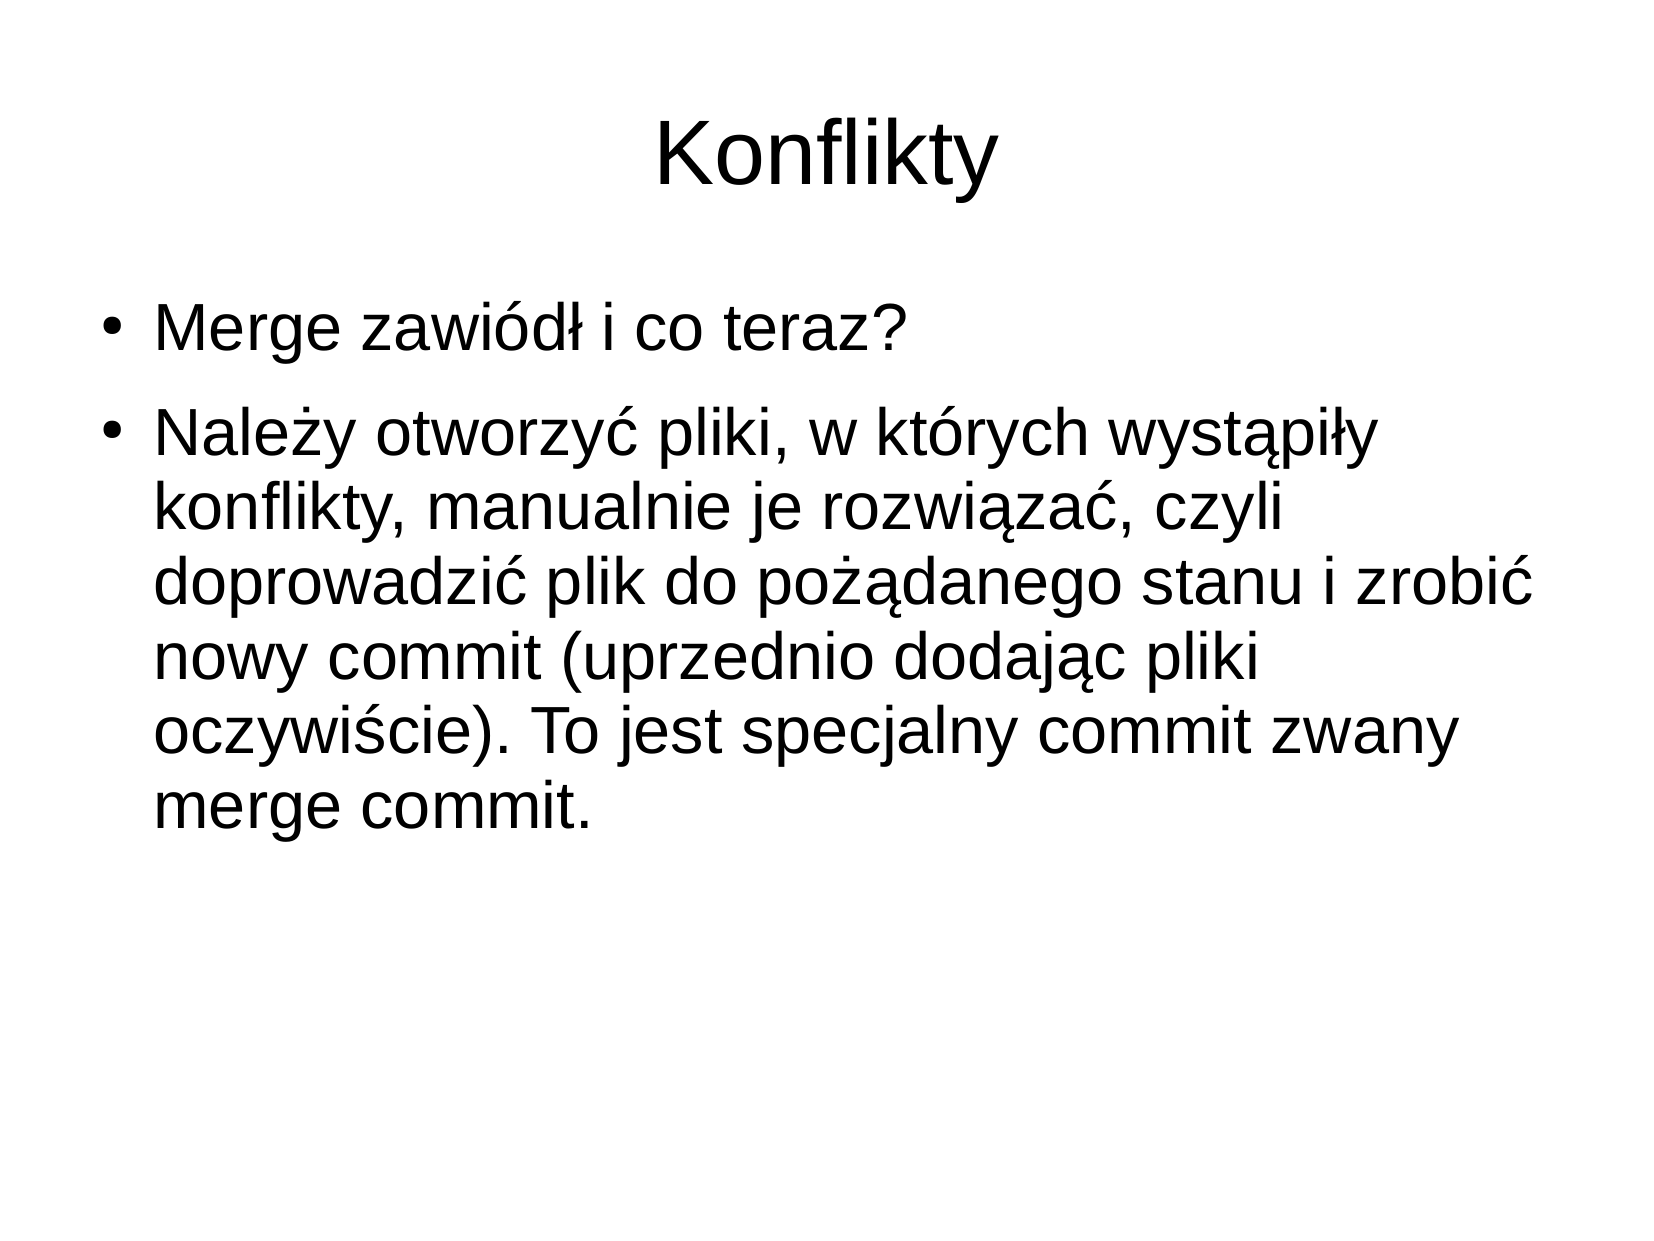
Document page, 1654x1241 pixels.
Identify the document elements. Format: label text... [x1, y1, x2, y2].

list Merge zawiódł i co teraz? Należy otworzyć pliki, w których wystąpiły konflikty, manualnie je rozwiązać, czyli doprowadzić plik do pożądanego stanu i zrobić nowy commit (uprzednio dodając pliki oczywiście). To jest specjalny commit zwany merge commit. [82, 290, 1571, 1010]
title Konflikty [82, 49, 1571, 257]
